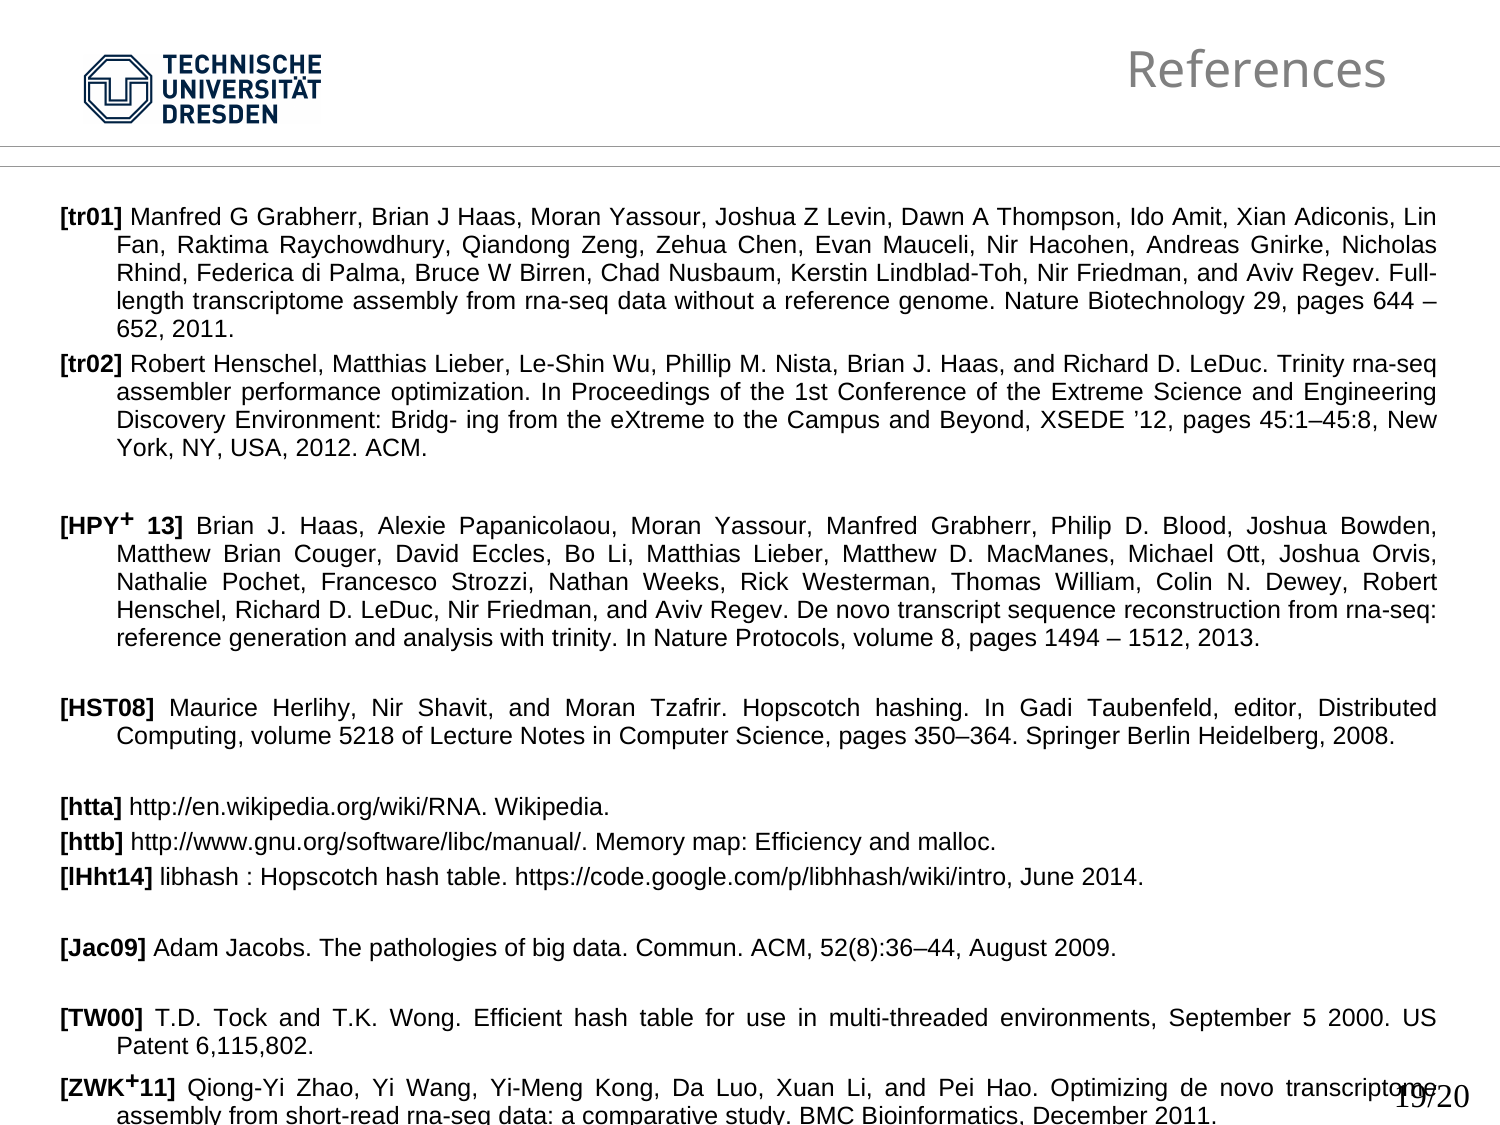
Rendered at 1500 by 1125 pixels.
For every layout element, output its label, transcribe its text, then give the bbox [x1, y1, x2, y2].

title References [498, 0, 1388, 136]
list [tr01] Manfred G Grabherr, Brian J Haas, Moran Yassour, Joshua Z Levin, Dawn A Thompson, Ido Amit, Xian Adiconis, Lin Fan, Raktima Raychowdhury, Qiandong Zeng, Zehua Chen, Evan Mauceli, Nir Hacohen, Andreas Gnirke, Nicholas Rhind, Federica di Palma, Bruce W Birren, Chad Nusbaum, Kerstin Lindblad-Toh, Nir Friedman, and Aviv Regev. Full-length transcriptome assembly from rna-seq data without a reference genome. Nature Biotechnology 29, pages 644 – 652, 2011. [tr02] Robert Henschel, Matthias Lieber, Le-Shin Wu, Phillip M. Nista, Brian J. Haas, and Richard D. LeDuc. Trinity rna-seq assembler performance optimization. In Proceedings of the 1st Conference of the Extreme Science and Engineering Discovery Environment: Bridg- ing from the eXtreme to the Campus and Beyond, XSEDE ’12, pages 45:1–45:8, New York, NY, USA, 2012. ACM. [HPY+ 13] Brian J. Haas, Alexie Papanicolaou, Moran Yassour, Manfred Grabherr, Philip D. Blood, Joshua Bowden, Matthew Brian Couger, David Eccles, Bo Li, Matthias Lieber, Matthew D. MacManes, Michael Ott, Joshua Orvis, Nathalie Pochet, Francesco Strozzi, Nathan Weeks, Rick Westerman, Thomas William, Colin N. Dewey, Robert Henschel, Richard D. LeDuc, Nir Friedman, and Aviv Regev. De novo transcript sequence reconstruction from rna-seq: reference generation and analysis with trinity. In Nature Protocols, volume 8, pages 1494 – 1512, 2013. [HST08] Maurice Herlihy, Nir Shavit, and Moran Tzafrir. Hopscotch hashing. In Gadi Taubenfeld, editor, Distributed Computing, volume 5218 of Lecture Notes in Computer Science, pages 350–364. Springer Berlin Heidelberg, 2008. [htta] http://en.wikipedia.org/wiki/RNA. Wikipedia. [httb] http://www.gnu.org/software/libc/manual/. Memory map: Efficiency and malloc. [lHht14] libhash : Hopscotch hash table. https://code.google.com/p/libhhash/wiki/intro, June 2014. [Jac09] Adam Jacobs. The pathologies of big data. Commun. ACM, 52(8):36–44, August 2009. [TW00] T.D. Tock and T.K. Wong. Efficient hash table for use in multi-threaded environments, September 5 2000. US Patent 6,115,802. [ZWK+11] Qiong-Yi Zhao, Yi Wang, Yi-Meng Kong, Da Luo, Xuan Li, and Pei Hao. Optimizing de novo transcriptome assembly from short-read rna-seq data: a comparative study. BMC Bioinformatics, December 2011. [60, 195, 1456, 1083]
picture [83, 54, 321, 124]
